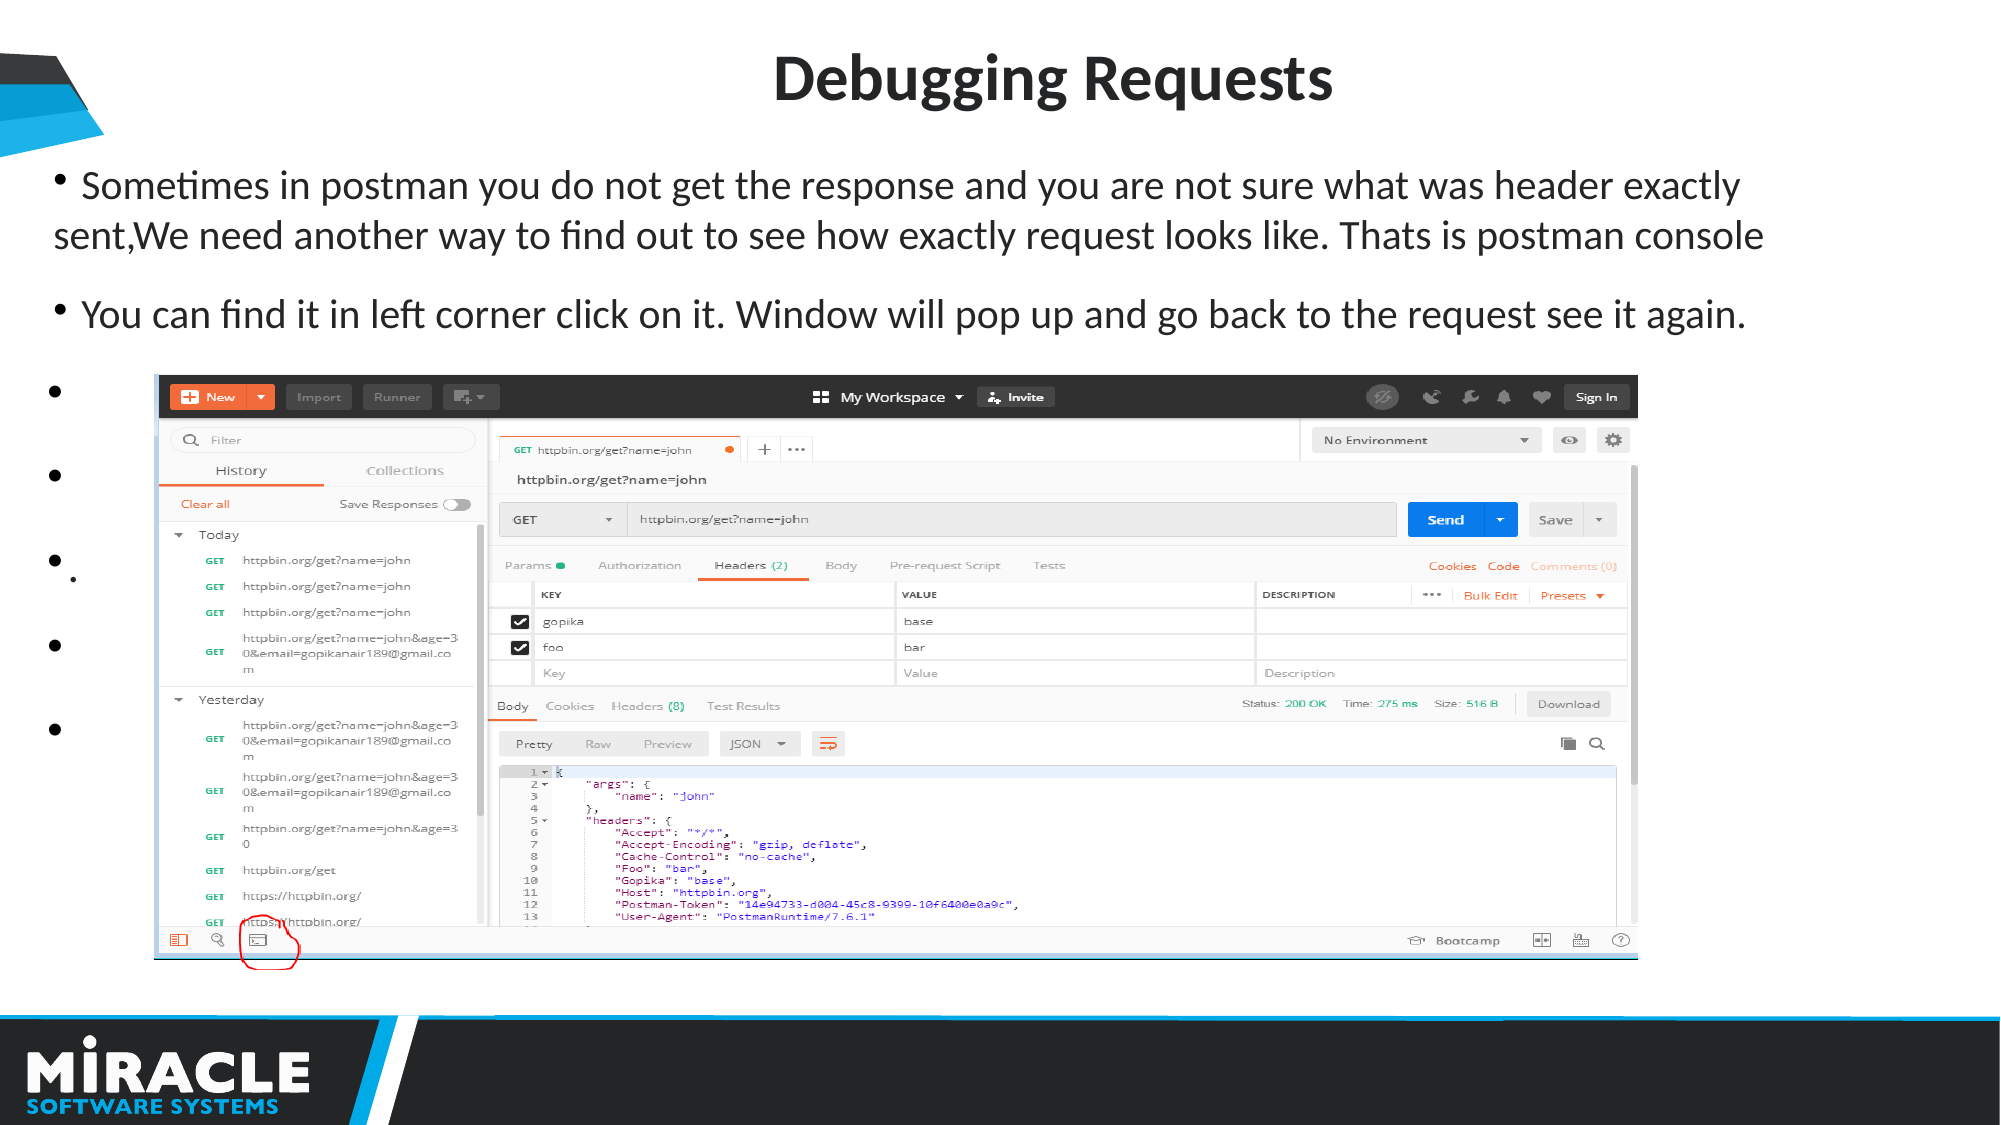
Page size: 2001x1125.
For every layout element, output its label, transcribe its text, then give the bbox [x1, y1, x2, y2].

text_box Sometimes in postman you do not get the response and you are not sure what was header exactly sent,We need another way to find out to see how exactly request looks like. Thats is postman console You can find it in left corner click on it. Window will pop up and go back to the request see it again. . [32, 149, 1846, 937]
picture [154, 374, 1638, 970]
text_box Debugging Requests [121, 26, 1955, 174]
